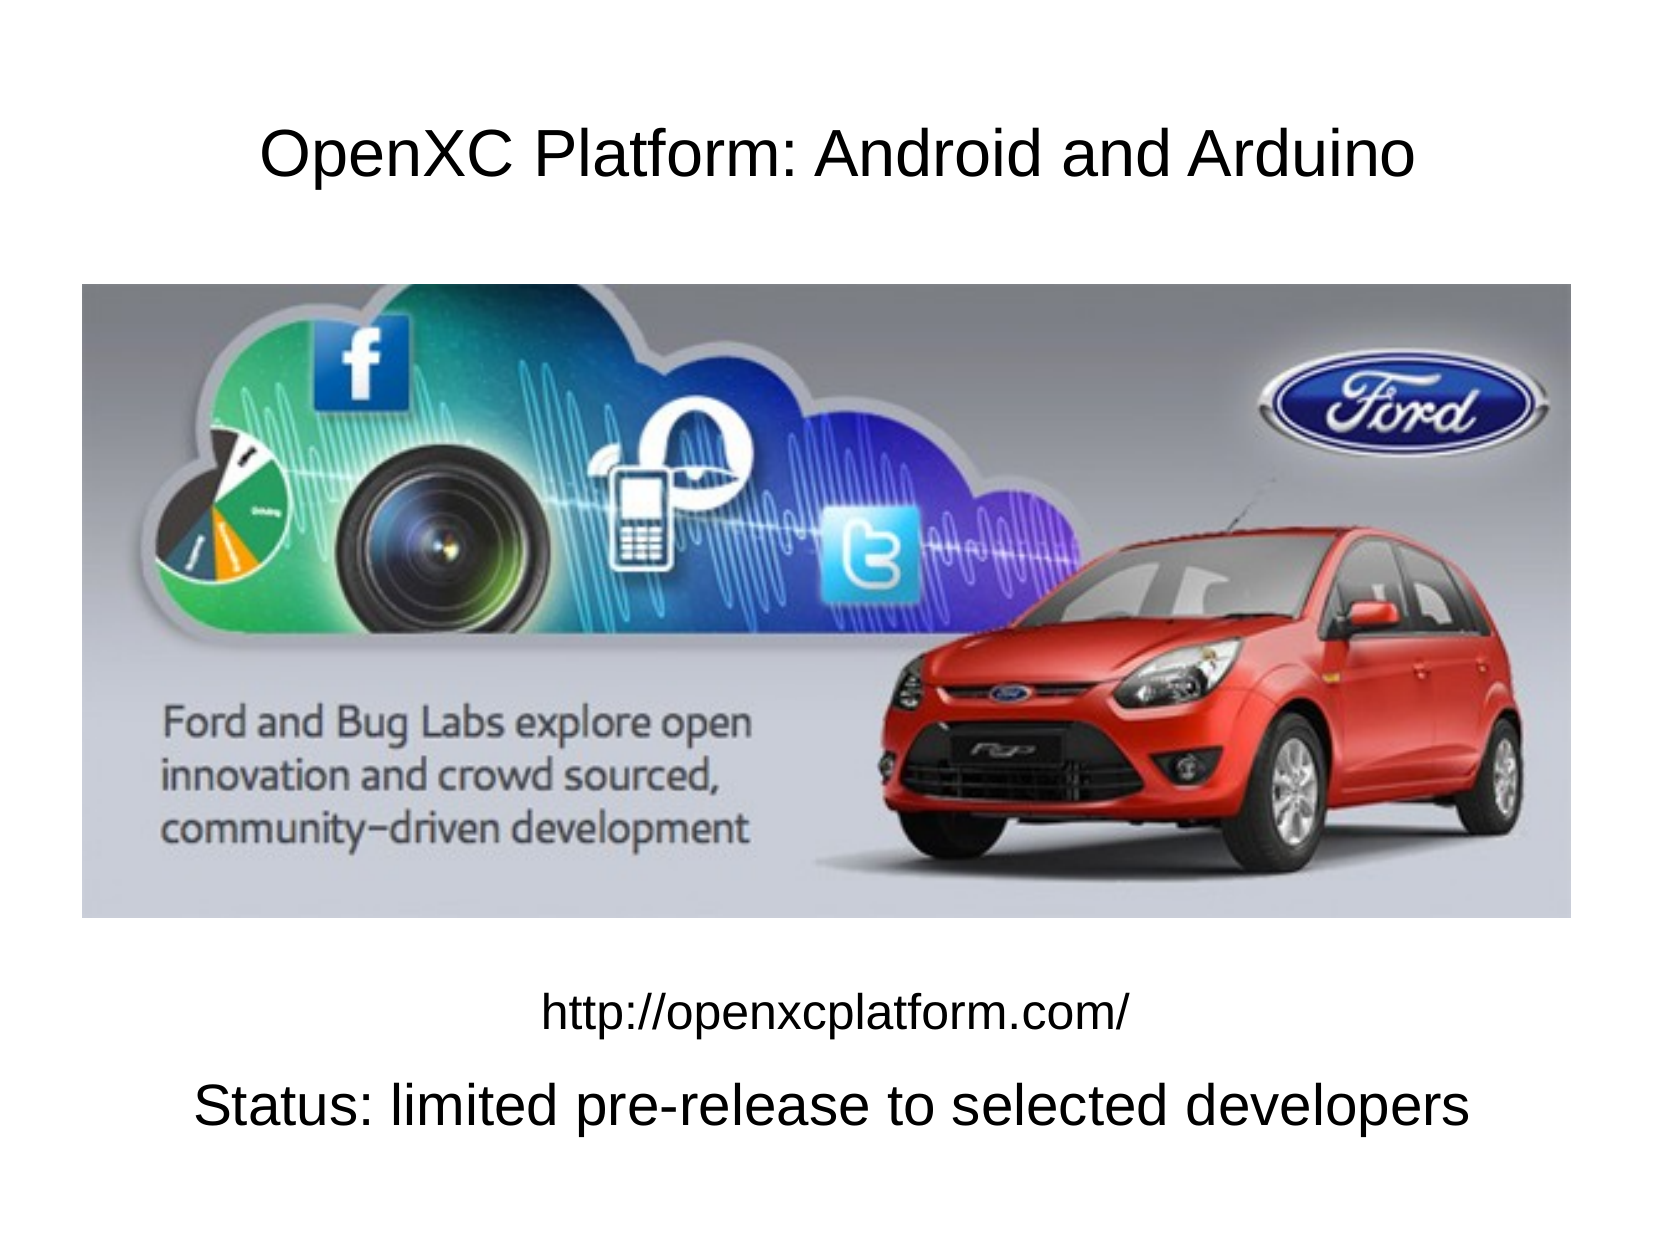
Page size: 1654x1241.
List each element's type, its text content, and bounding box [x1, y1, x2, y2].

picture [82, 284, 1571, 918]
title OpenXC Platform: Android and Arduino [82, 49, 1571, 257]
text_box Status: limited pre-release to selected developers [178, 1065, 1487, 1146]
text_box http://openxcplatform.com/ [407, 975, 1247, 1051]
